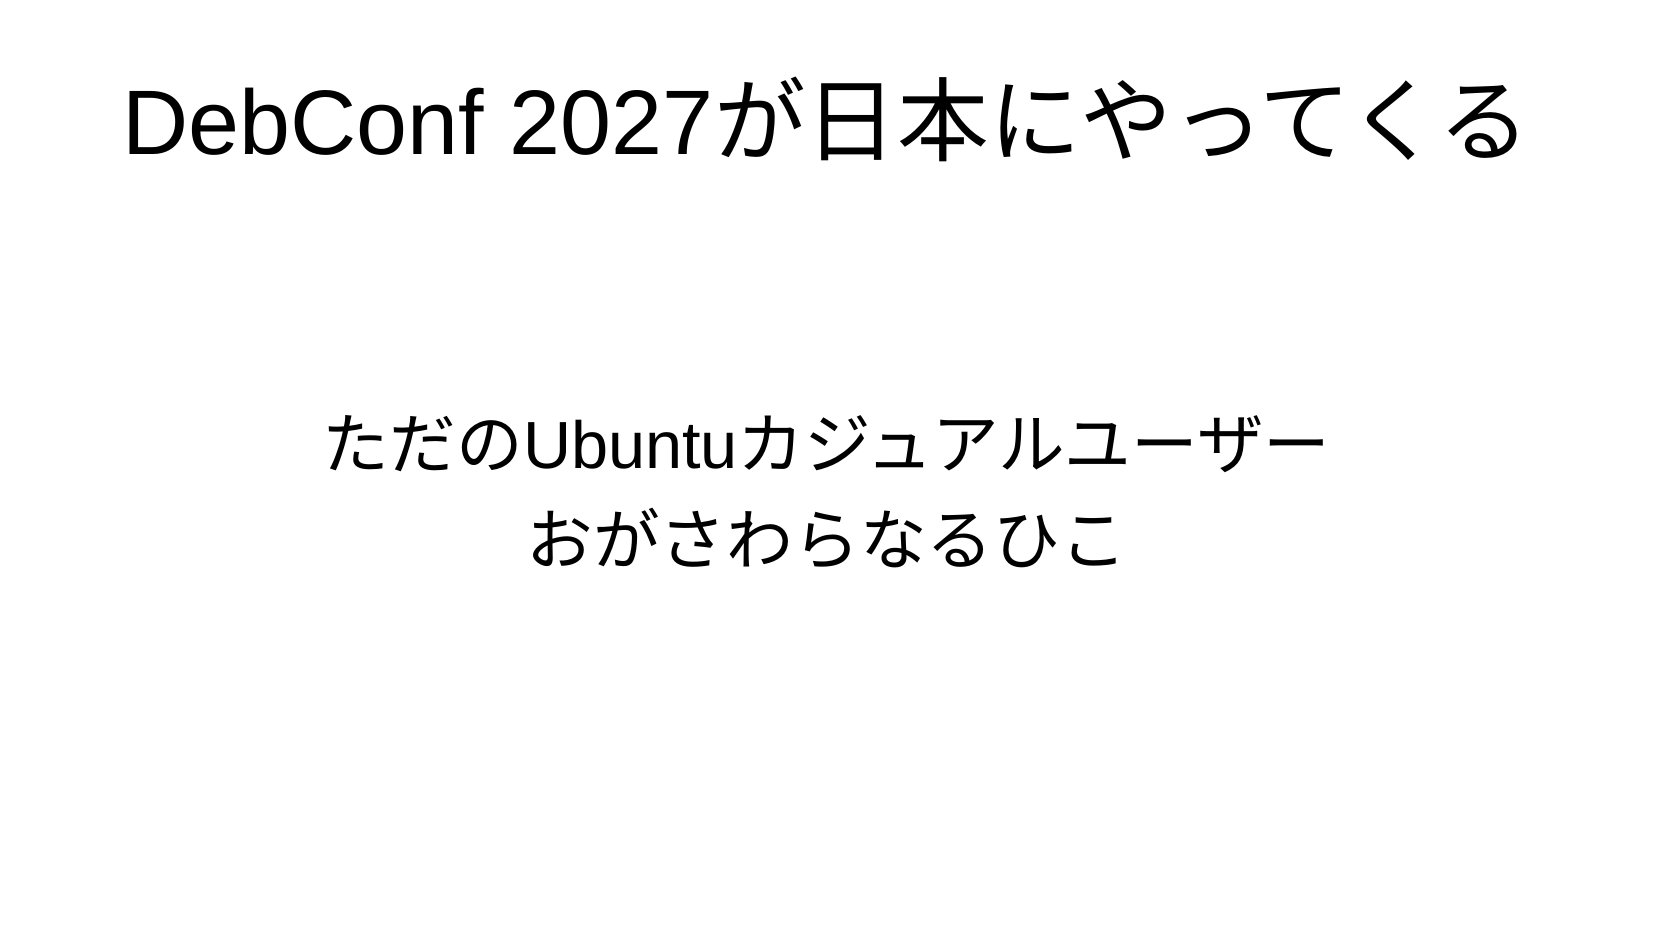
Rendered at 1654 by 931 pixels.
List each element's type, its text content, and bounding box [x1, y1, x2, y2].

subtitle ただのUbuntuカジュアルユーザー おがさわらなるひこ [82, 217, 1571, 758]
title DebConf 2027が日本にやってくる [82, 37, 1571, 193]
